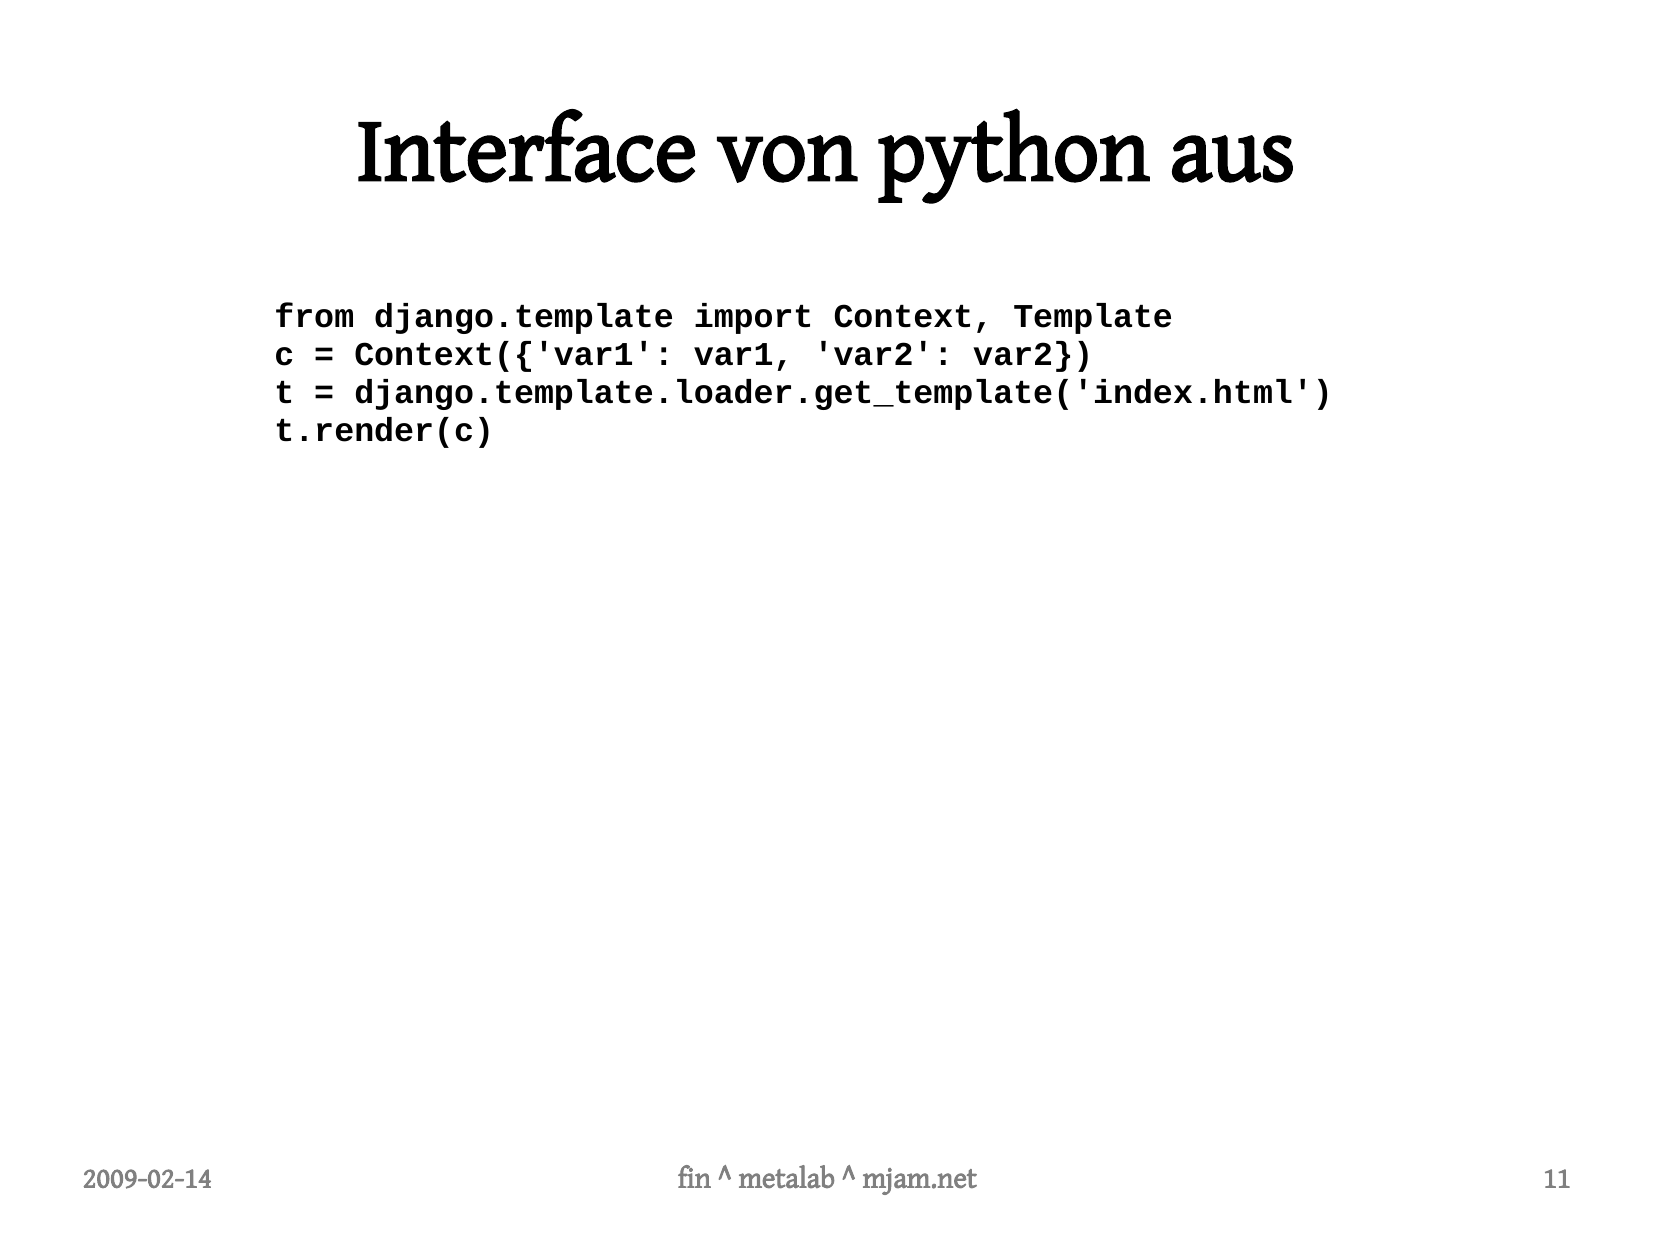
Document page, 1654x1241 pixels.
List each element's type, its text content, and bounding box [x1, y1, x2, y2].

title Interface von python aus [82, 49, 1571, 257]
text_box from django.template import Context, Template c = Context({'var1': var1, 'var2': var2}) t = django.template.loader.get_template('index.html') t.render(c) [262, 300, 1463, 886]
